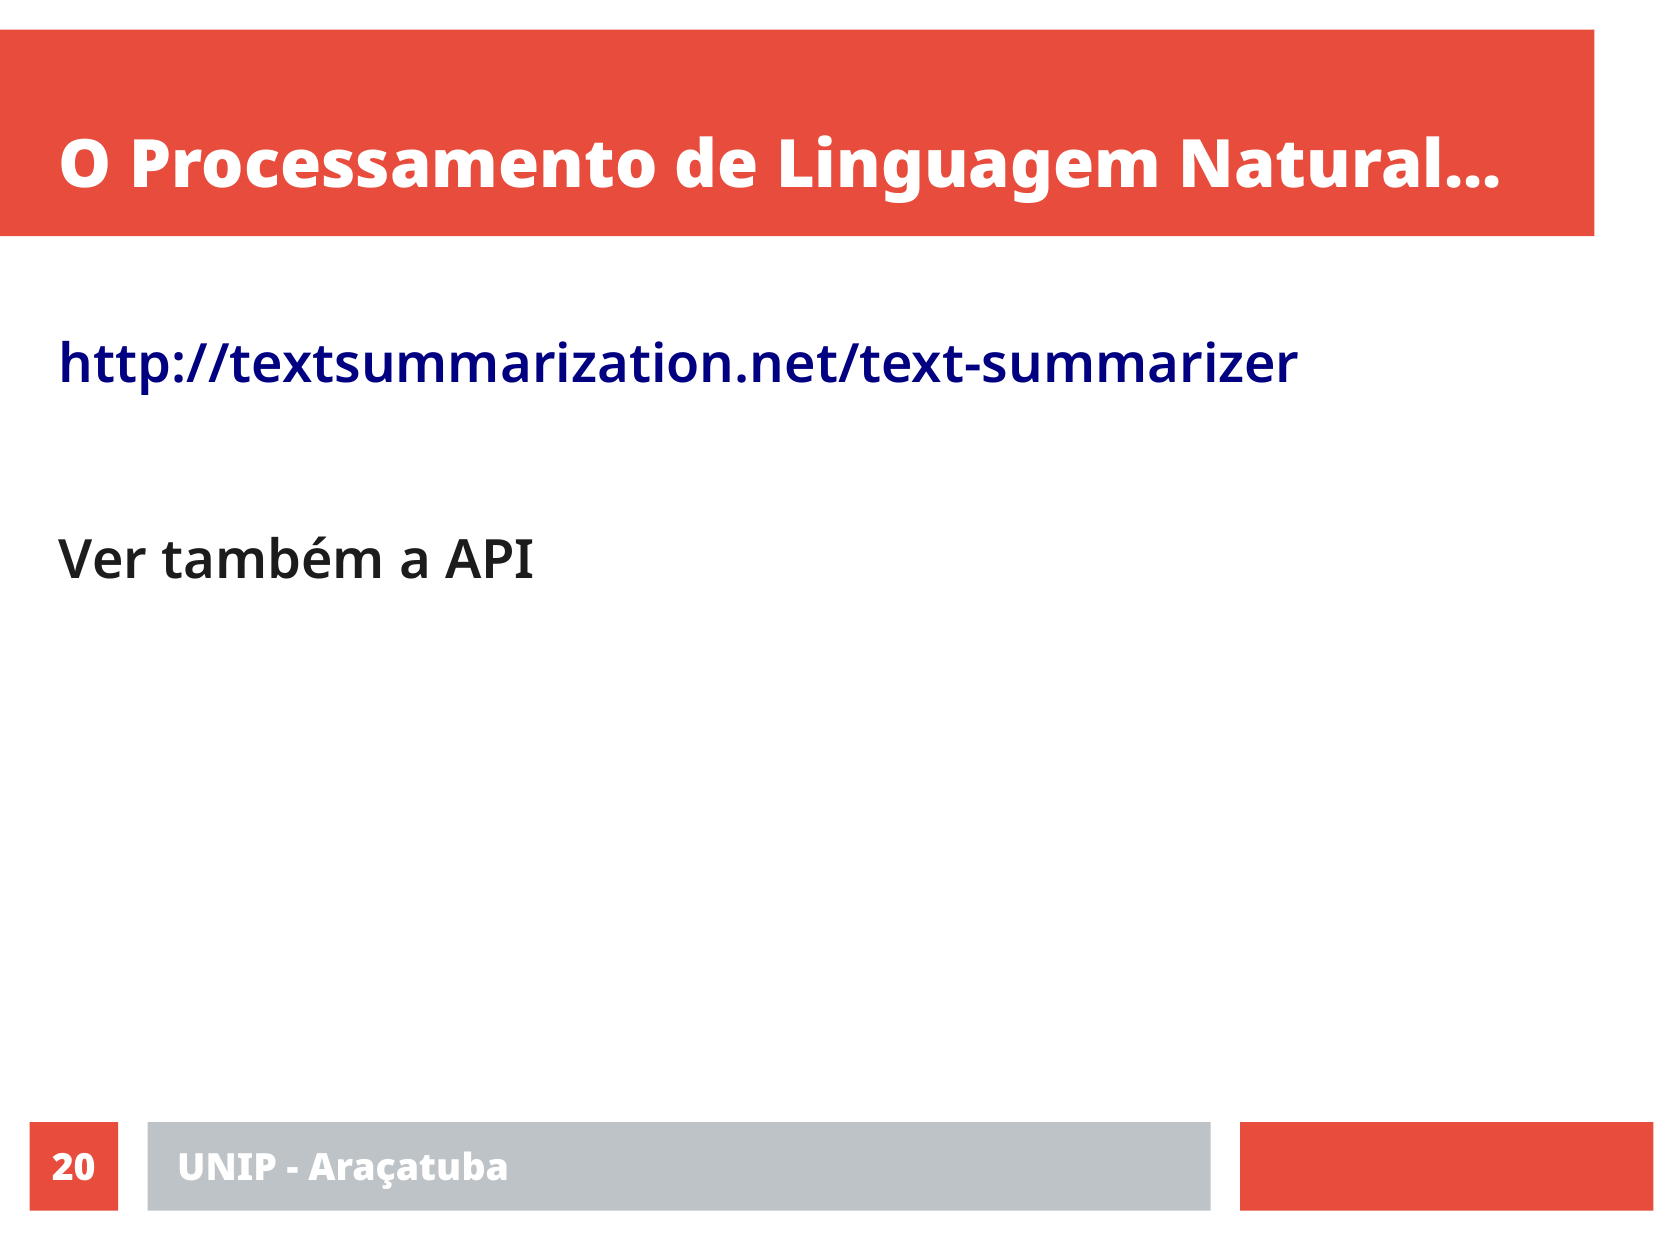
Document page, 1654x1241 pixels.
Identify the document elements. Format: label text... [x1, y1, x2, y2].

title O Processamento de Linguagem Natural... [59, 59, 1595, 207]
list http://textsummarization.net/text-summarizer Ver também a API [59, 324, 1565, 1093]
